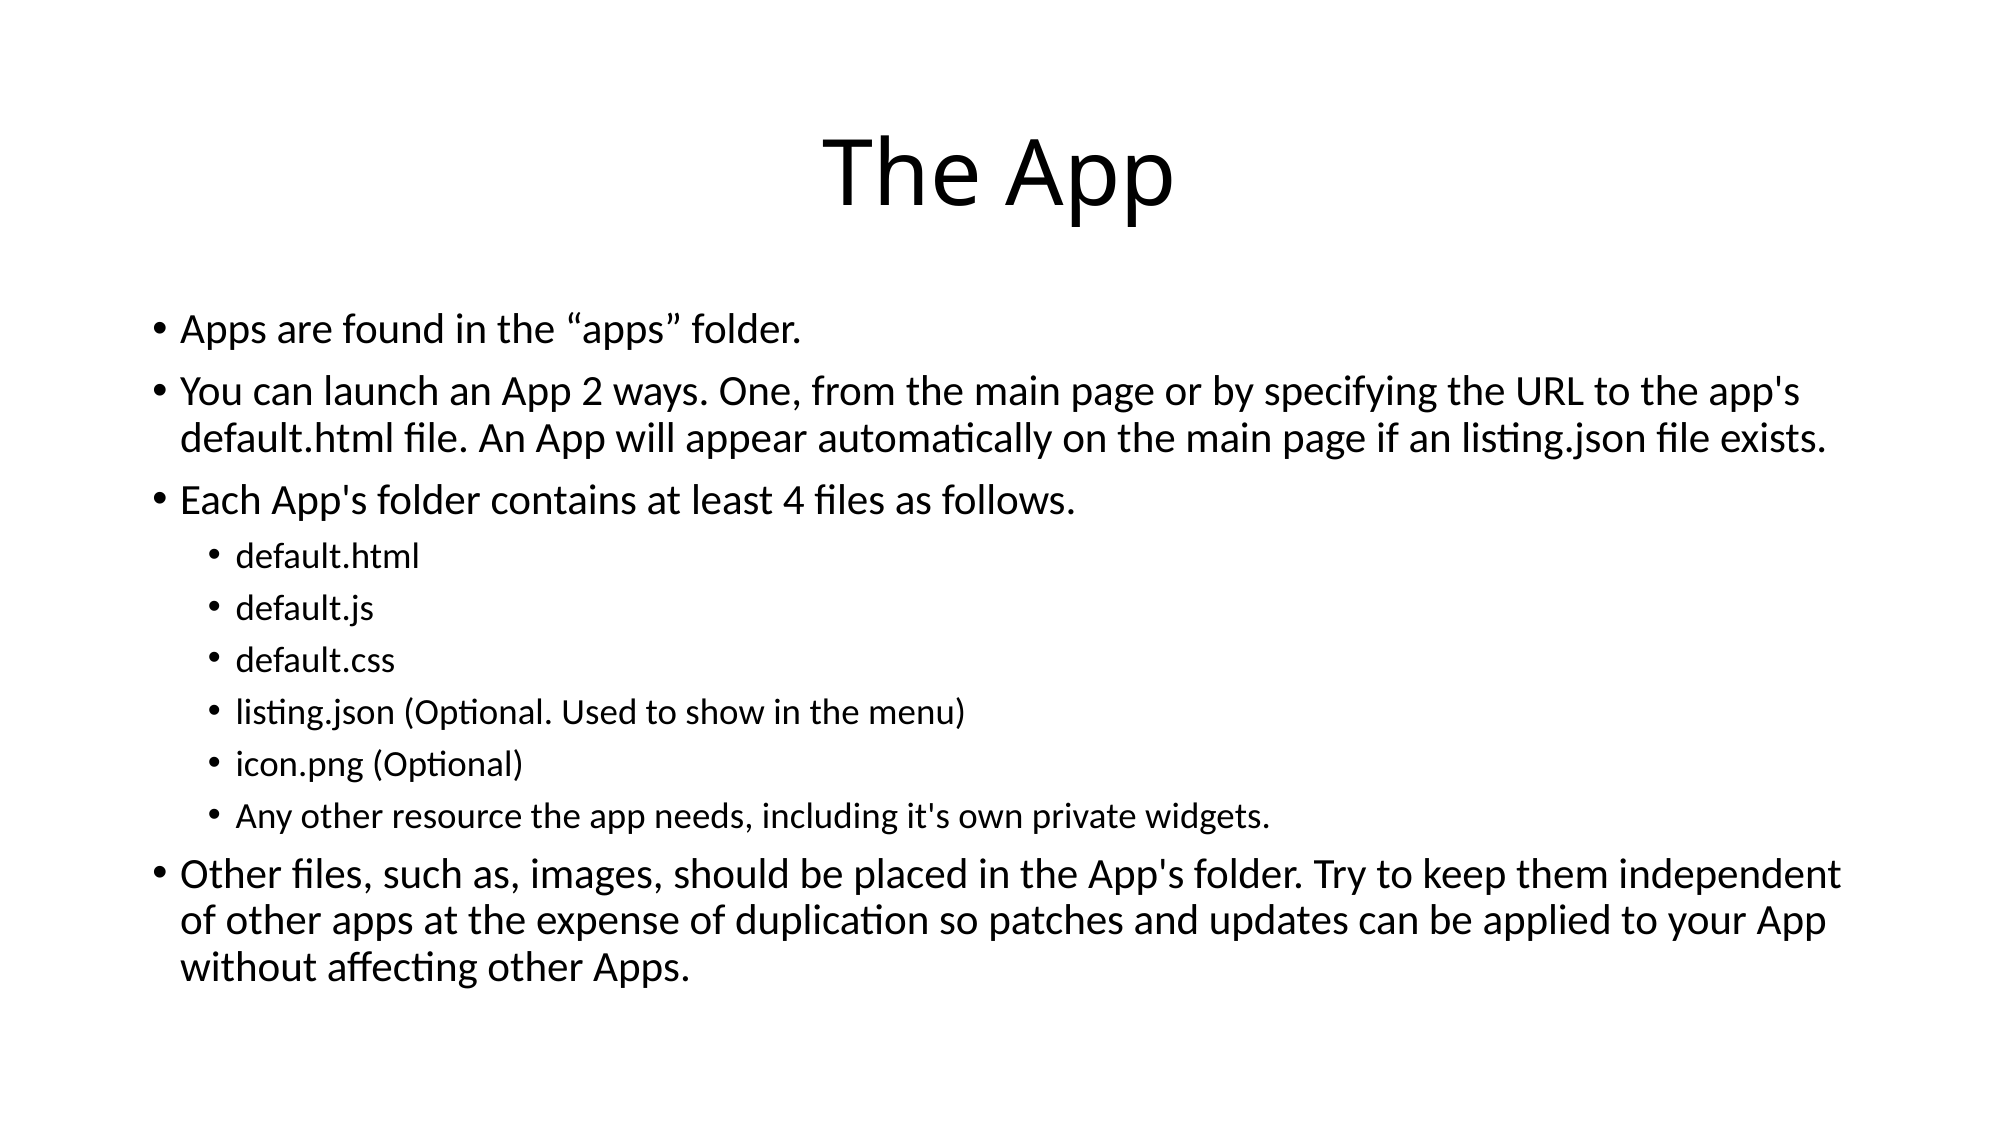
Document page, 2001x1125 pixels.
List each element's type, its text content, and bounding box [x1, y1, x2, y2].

list Apps are found in the “apps” folder. You can launch an App 2 ways. One, from the main page or by specifying the URL to the app's default.html file. An App will appear automatically on the main page if an listing.json file exists. Each App's folder contains at least 4 files as follows. default.html default.js default.css listing.json (Optional. Used to show in the menu) icon.png (Optional) Any other resource the app needs, including it's own private widgets. Other files, such as, images, should be placed in the App's folder. Try to keep them independent of other apps at the expense of duplication so patches and updates can be applied to your App without affecting other Apps. [137, 299, 1863, 1014]
title The App [137, 59, 1863, 278]
